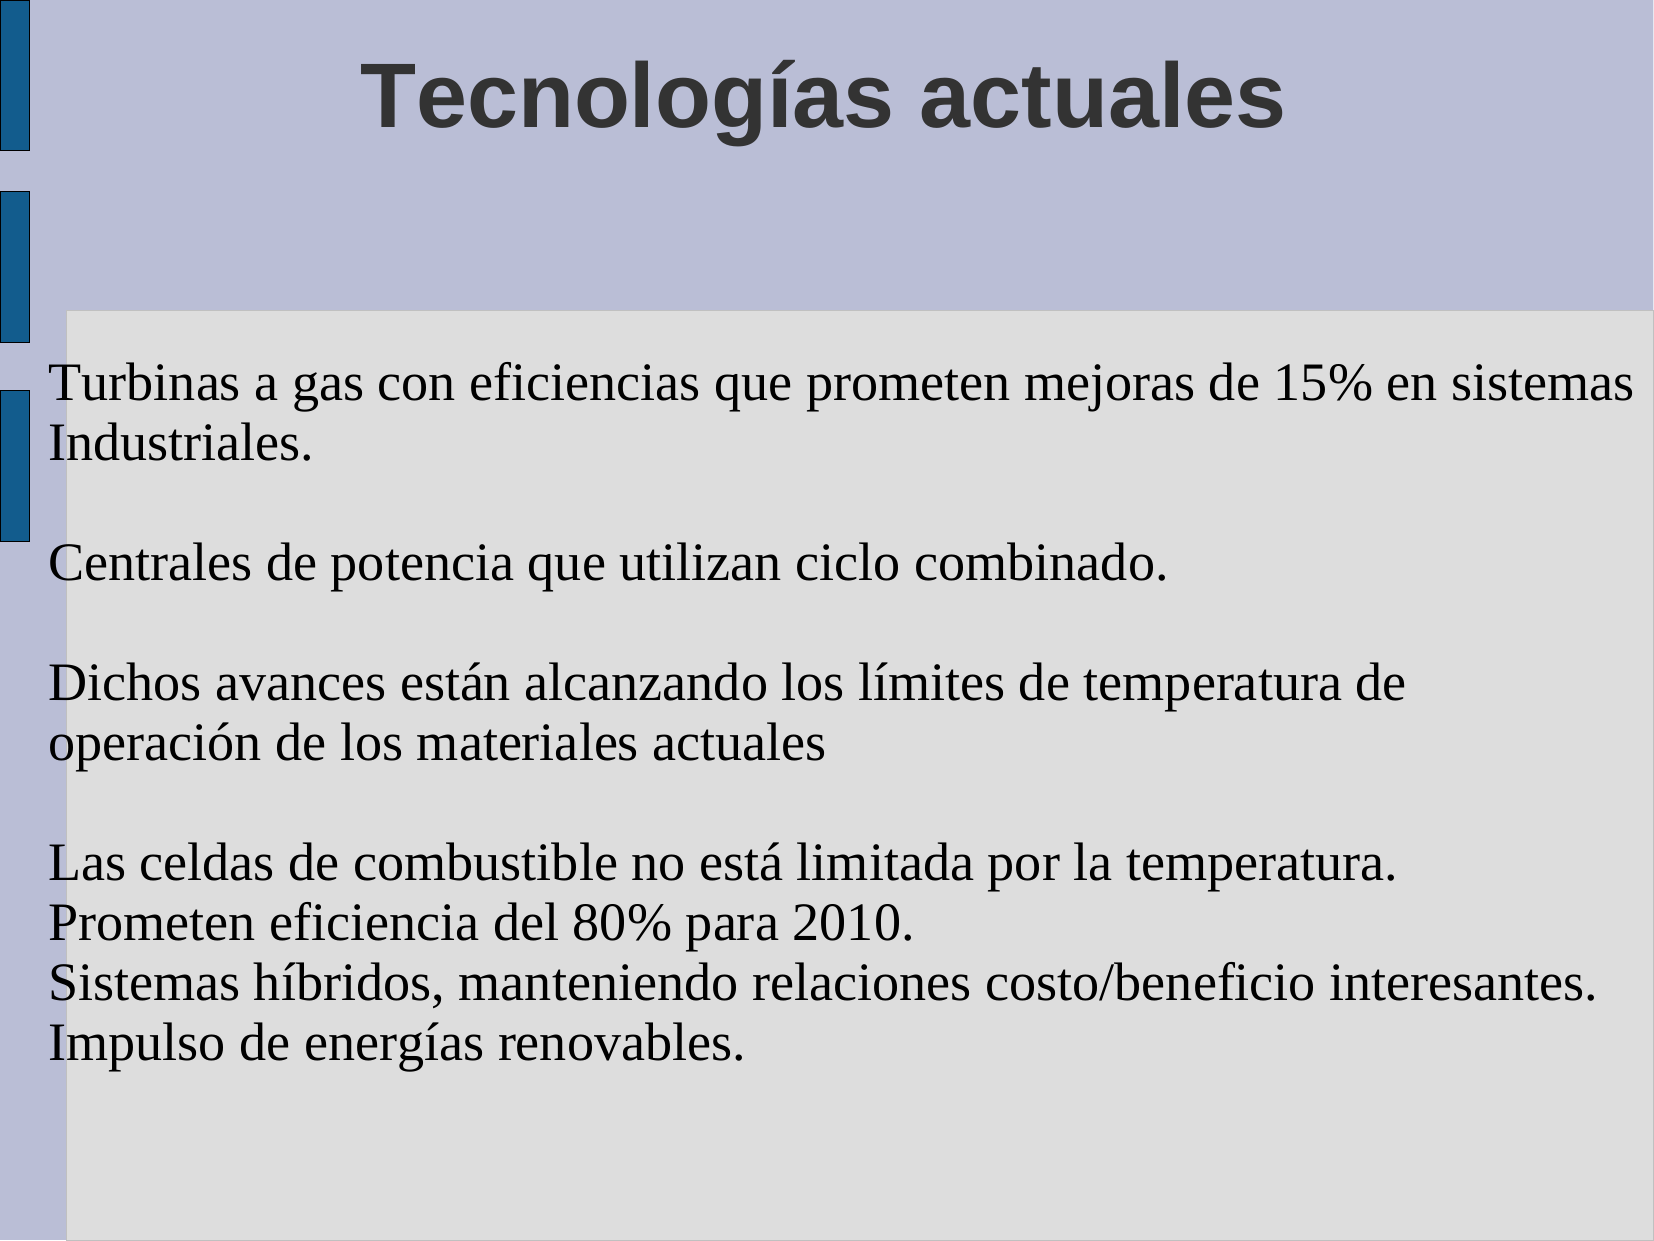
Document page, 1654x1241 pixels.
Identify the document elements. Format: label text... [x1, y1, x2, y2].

subtitle Turbinas a gas con eficiencias que prometen mejoras de 15% en sistemas Industriales. Centrales de potencia que utilizan ciclo combinado. Dichos avances están alcanzando los límites de temperatura de operación de los materiales actuales Las celdas de combustible no está limitada por la temperatura. Prometen eficiencia del 80% para 2010. Sistemas híbridos, manteniendo relaciones costo/beneficio interesantes. Impulso de energías renovables. [48, 316, 1643, 1169]
title Tecnologías actuales [118, 0, 1531, 193]
